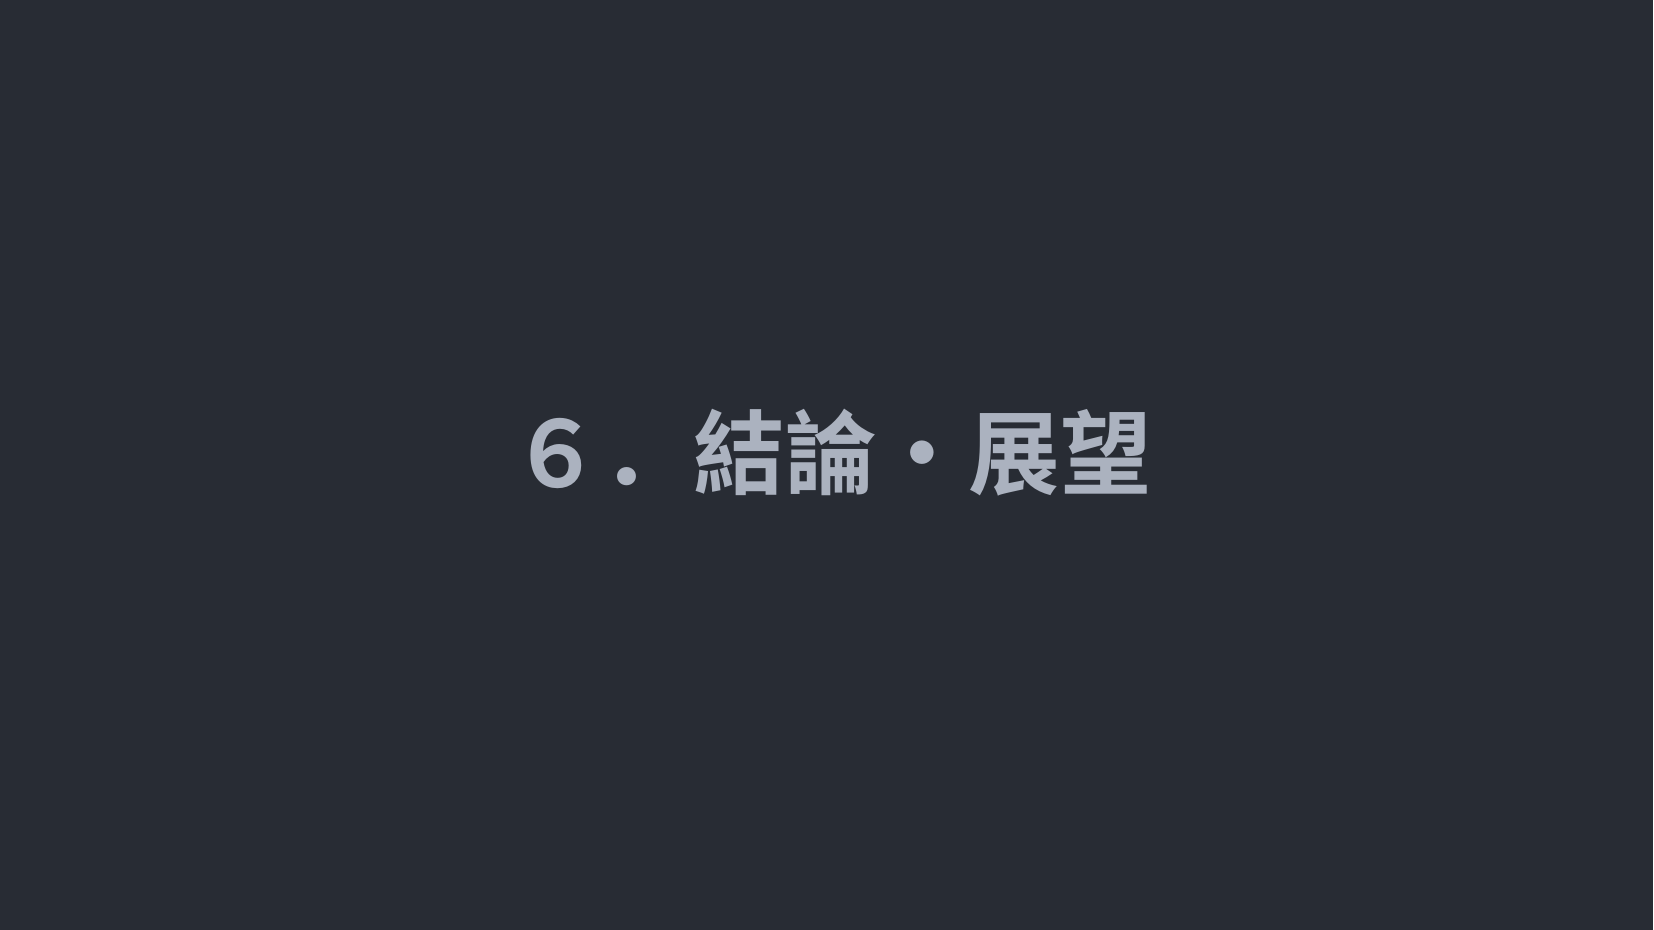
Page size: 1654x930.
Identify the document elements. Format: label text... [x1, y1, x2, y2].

title ６．結論・展望 [87, 369, 1576, 526]
